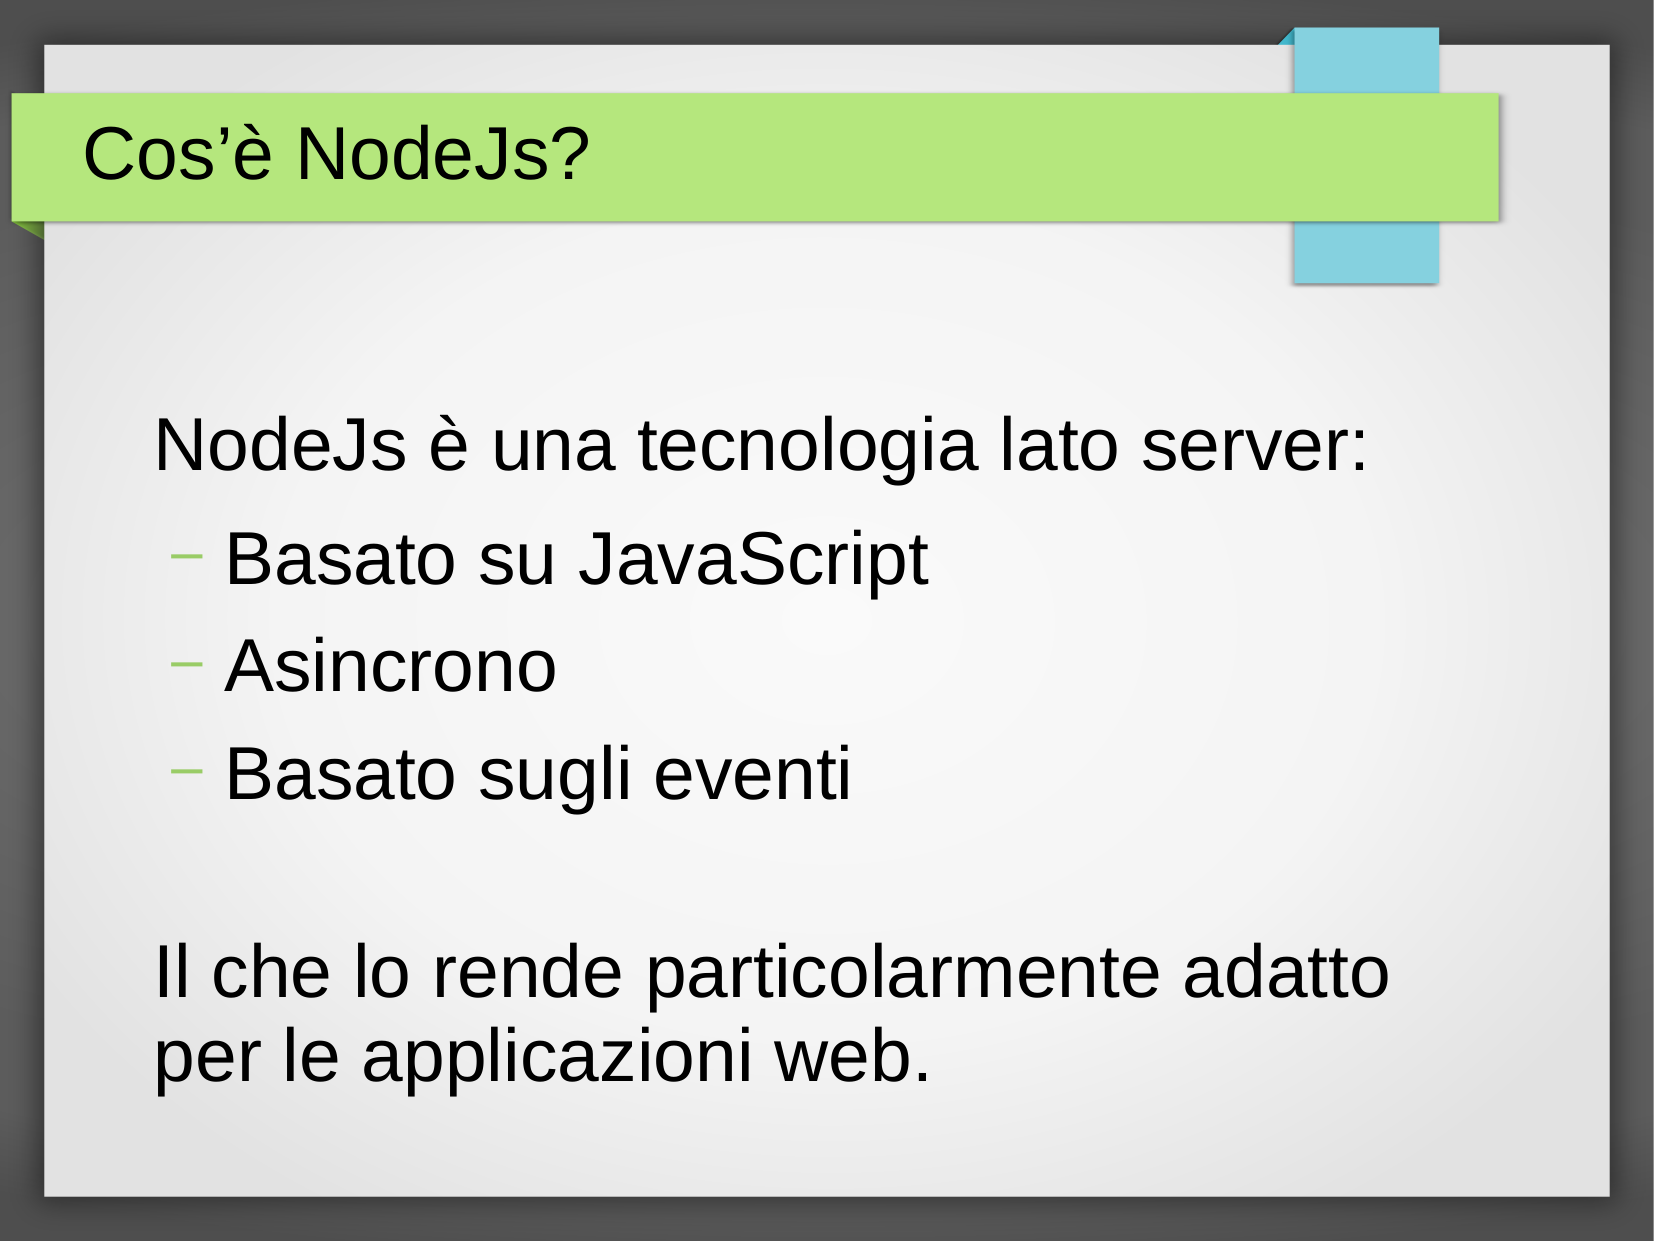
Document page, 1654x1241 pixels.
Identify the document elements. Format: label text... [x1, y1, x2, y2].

picture [0, 0, 1654, 1241]
title Cos’è NodeJs? [82, 94, 1264, 213]
list NodeJs è una tecnologia lato server: Basato su JavaScript Asincrono Basato sugli eventi Il che lo rende particolarmente adatto per le applicazioni web. [82, 402, 1441, 1123]
